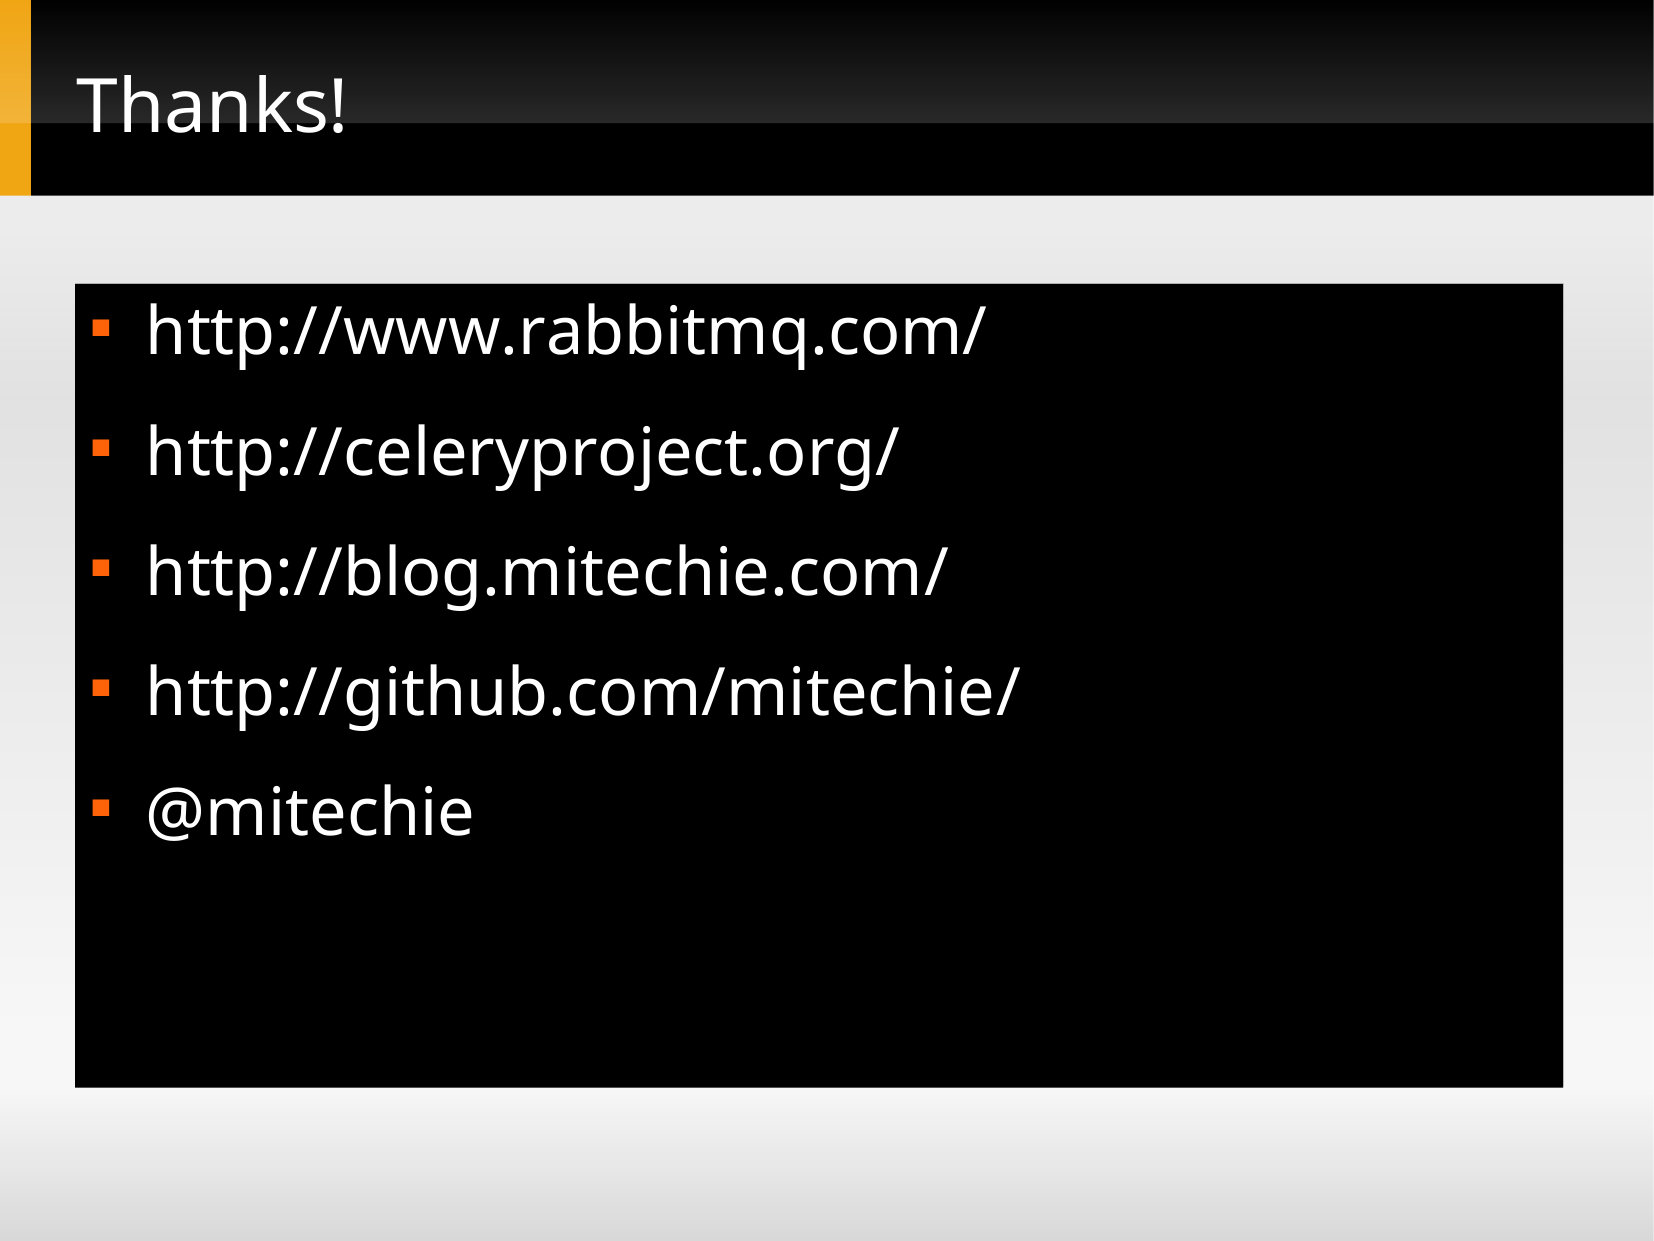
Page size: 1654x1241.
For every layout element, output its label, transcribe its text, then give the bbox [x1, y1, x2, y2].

list http://www.rabbitmq.com/ http://celeryproject.org/ http://blog.mitechie.com/ http://github.com/mitechie/ @mitechie [75, 283, 1564, 1088]
picture [0, 0, 1654, 1241]
title Thanks! [76, 7, 1565, 200]
